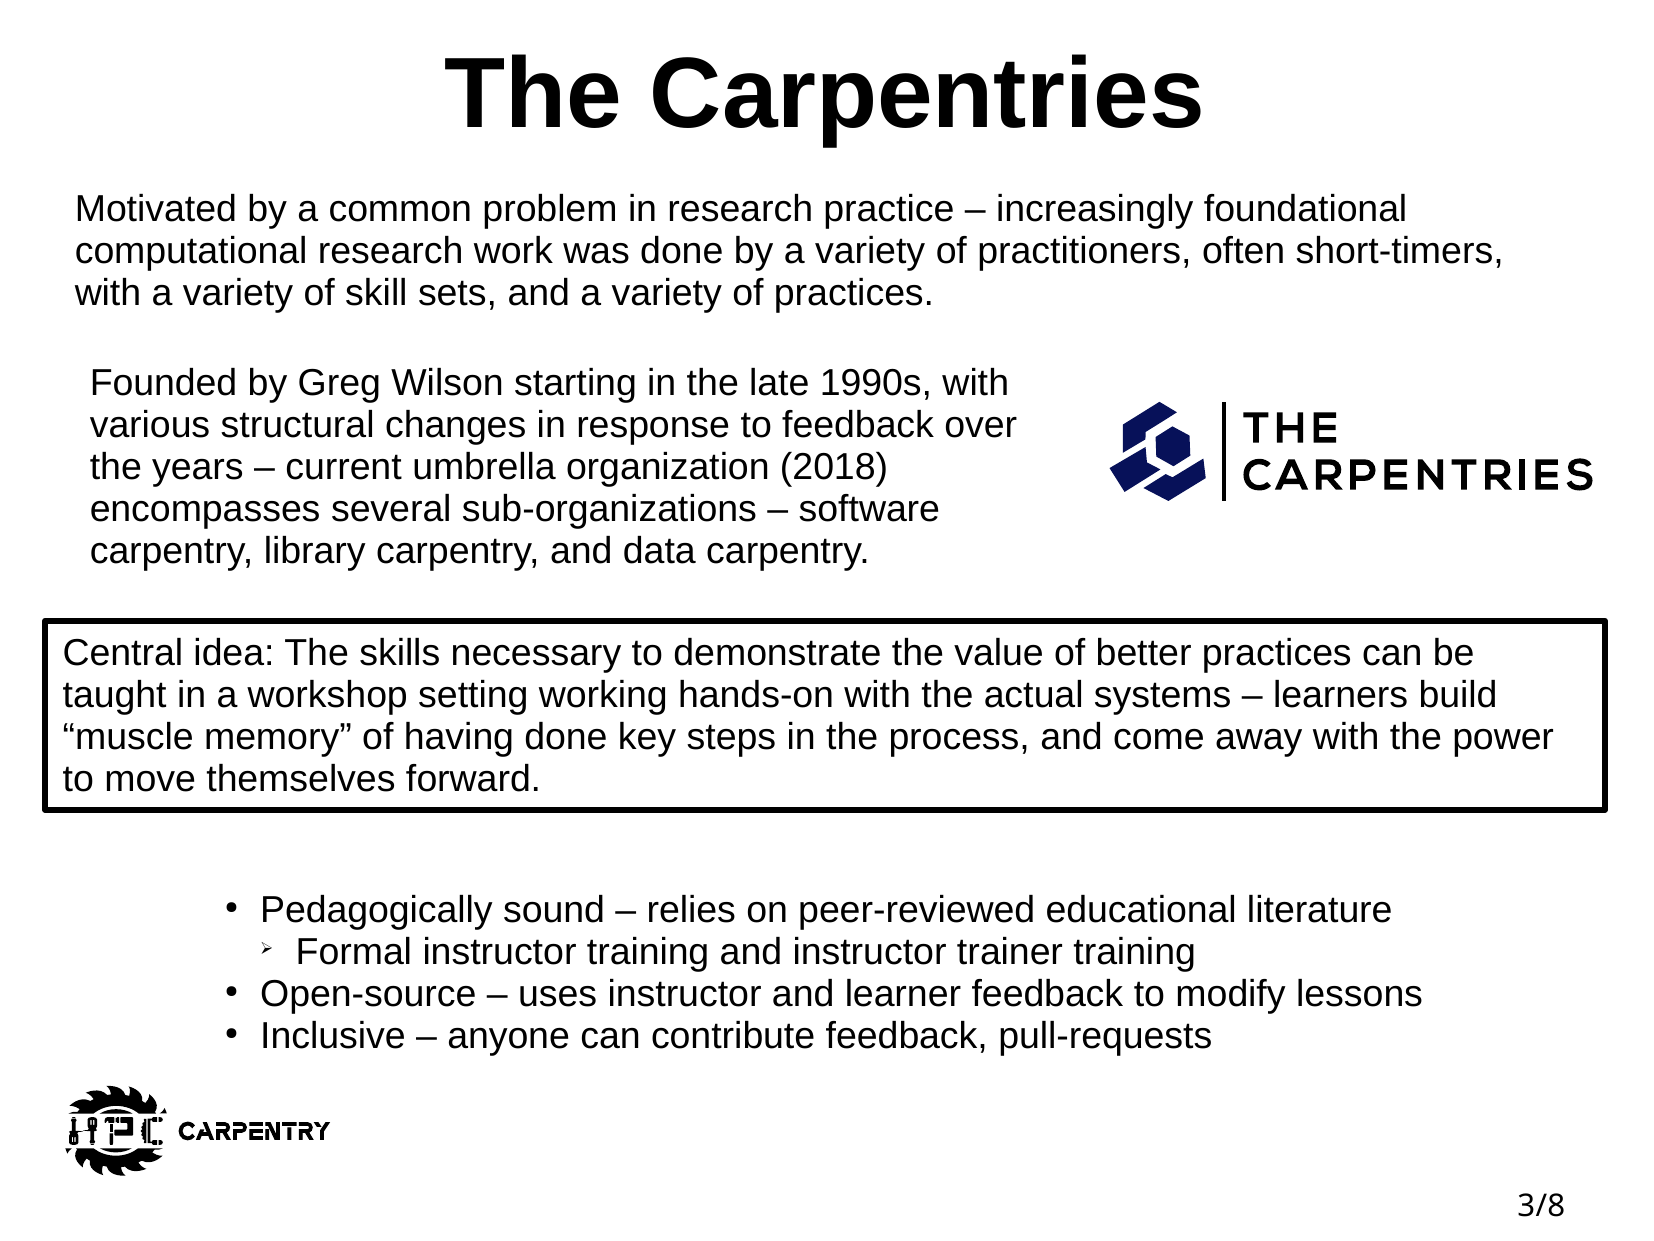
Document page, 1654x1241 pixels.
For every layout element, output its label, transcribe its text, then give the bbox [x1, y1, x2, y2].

text_box Pedagogically sound – relies on peer-reviewed educational literature Formal instructor training and instructor trainer training Open-source – uses instructor and learner feedback to modify lessons Inclusive – anyone can contribute feedback, pull-requests [210, 880, 1486, 1064]
text_box The Carpentries [45, 30, 1606, 166]
text_box Central idea: The skills necessary to demonstrate the value of better practices can be taught in a workshop setting working hands-on with the actual systems – learners build “muscle memory” of having done key steps in the process, and come away with the power to move themselves forward. [45, 620, 1606, 810]
text_box <number>/8 [1525, 1175, 1654, 1241]
picture [1109, 401, 1593, 501]
text_box Founded by Greg Wilson starting in the late 1990s, with various structural changes in response to feedback over the years – current umbrella organization (2018) encompasses several sub-organizations – software carpentry, library carpentry, and data carpentry. [75, 354, 1069, 618]
text_box Motivated by a common problem in research practice – increasingly foundational computational research work was done by a variety of practitioners, often short-timers, with a variety of skill sets, and a variety of practices. [60, 180, 1576, 321]
picture [20, 1063, 376, 1201]
